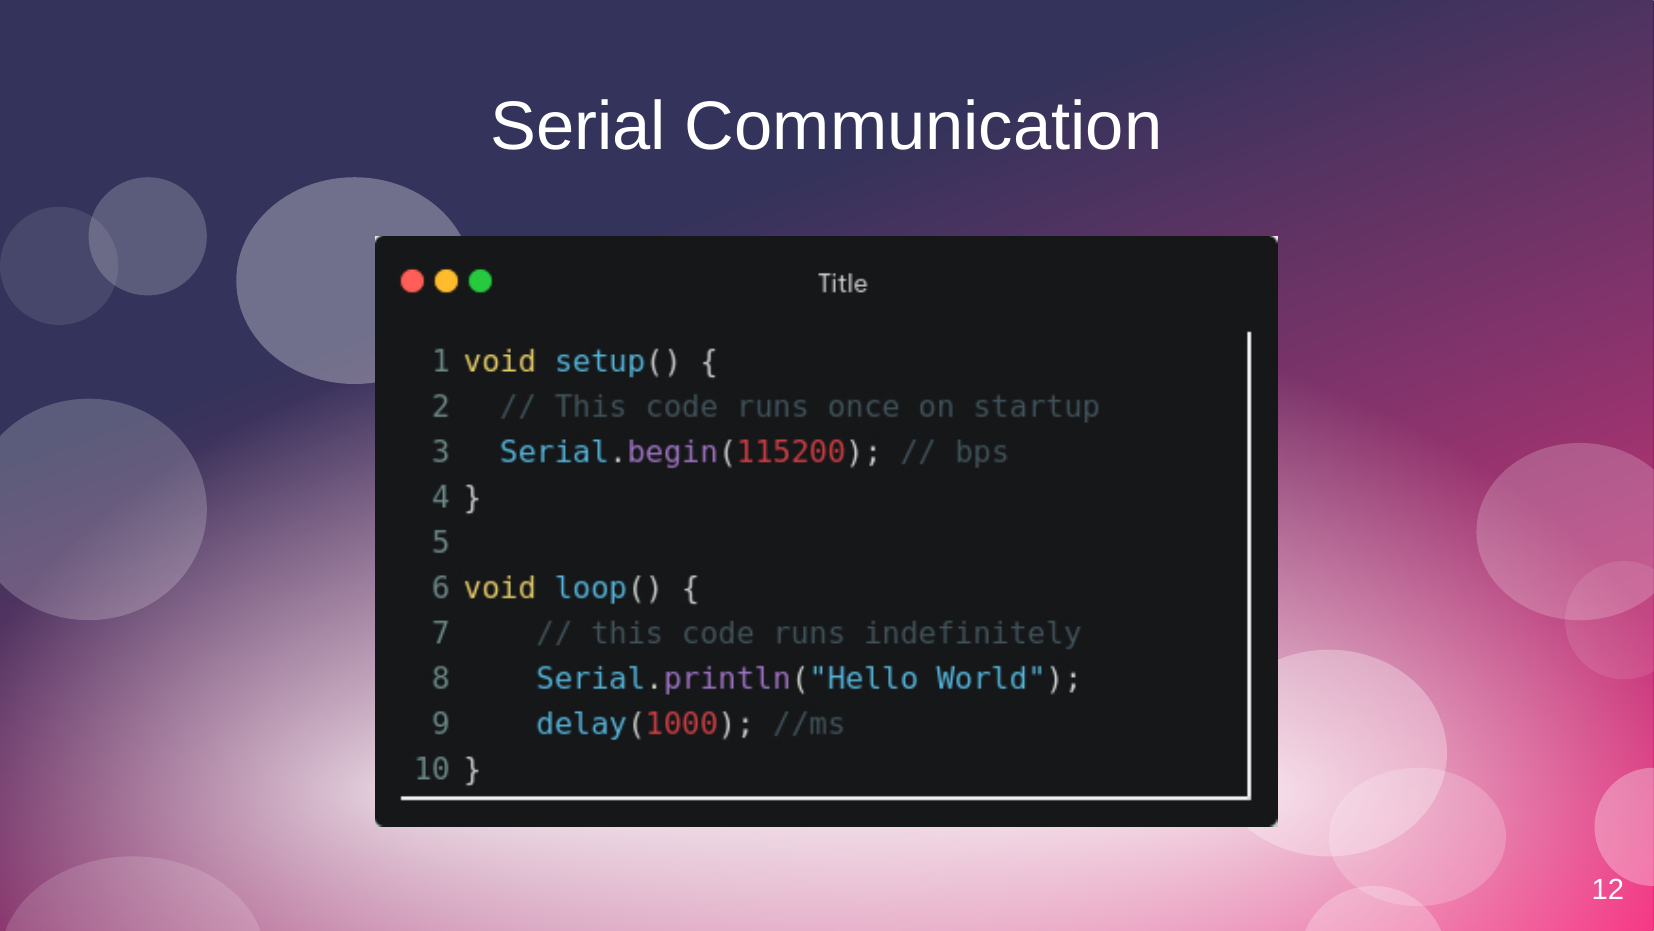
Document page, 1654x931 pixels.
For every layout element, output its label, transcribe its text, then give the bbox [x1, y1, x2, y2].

title Serial Communication [88, 44, 1565, 207]
picture [375, 236, 1278, 827]
